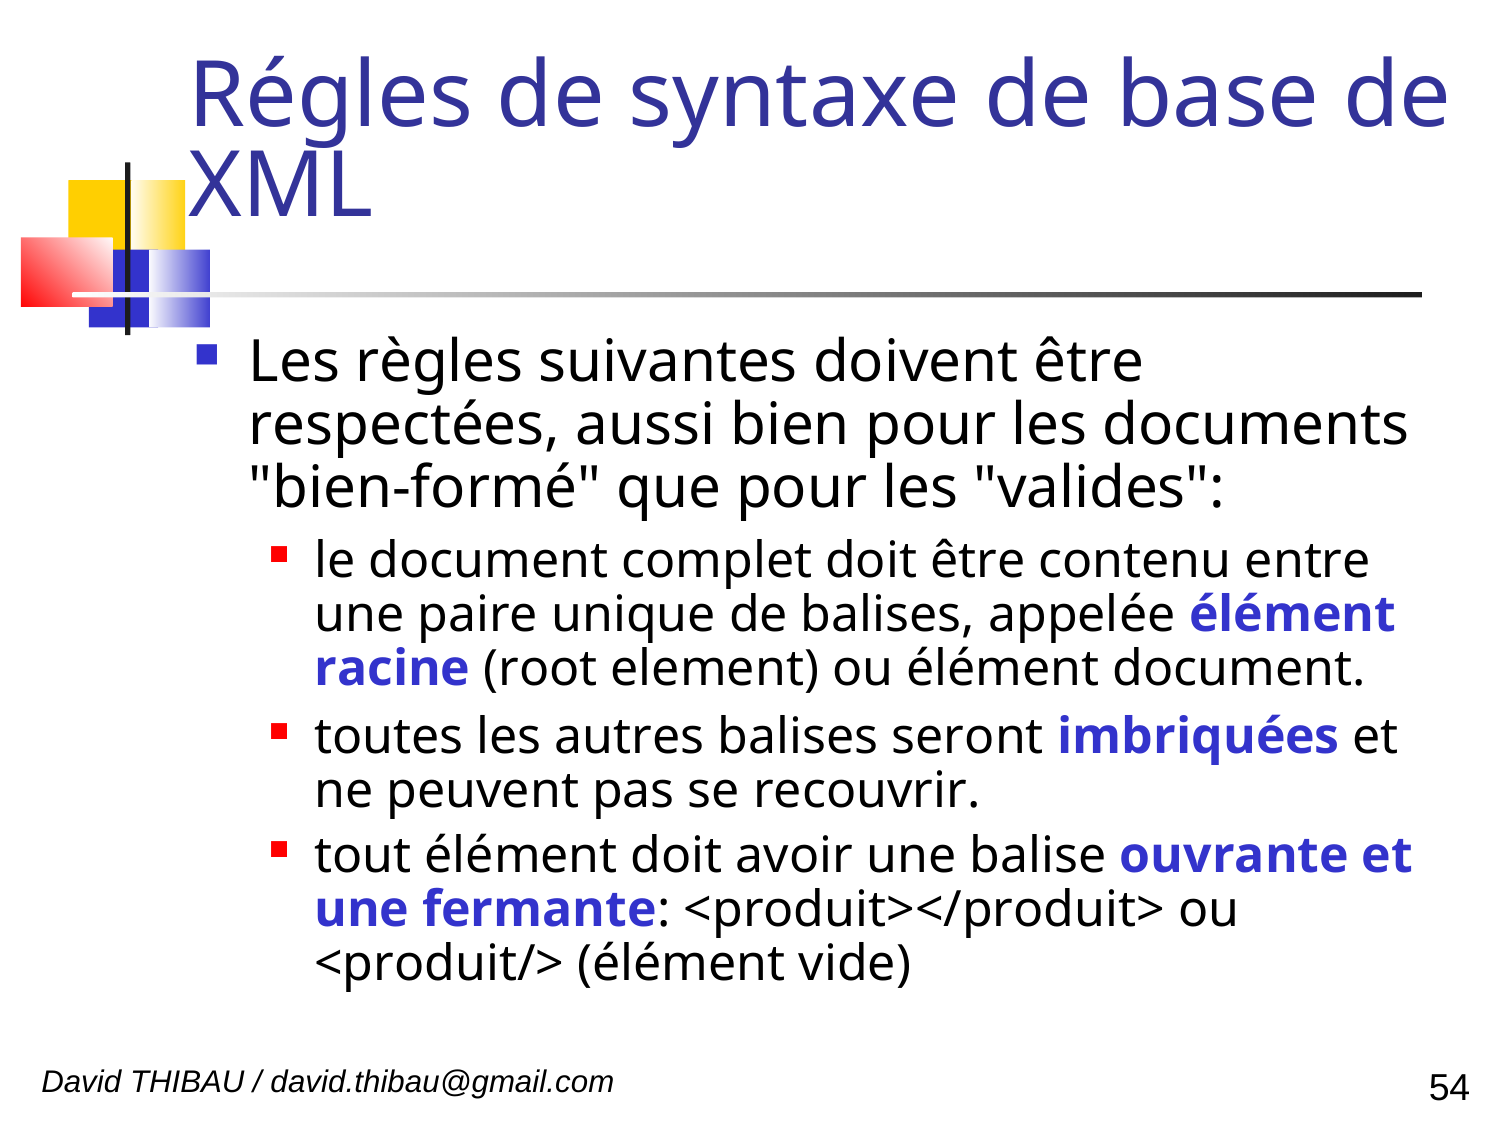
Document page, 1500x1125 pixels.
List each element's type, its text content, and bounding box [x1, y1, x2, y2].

title Régles de syntaxe de base de XML [188, 13, 1467, 275]
list Les règles suivantes doivent être respectées, aussi bien pour les documents "bien-formé" que pour les "valides": le document complet doit être contenu entre une paire unique de balises, appelée élément racine (root element) ou élément document. toutes les autres balises seront imbriquées et ne peuvent pas se recouvrir. tout élément doit avoir une balise ouvrante et une fermante: <produit></produit> ou <produit/> (élément vide) [193, 330, 1469, 1125]
